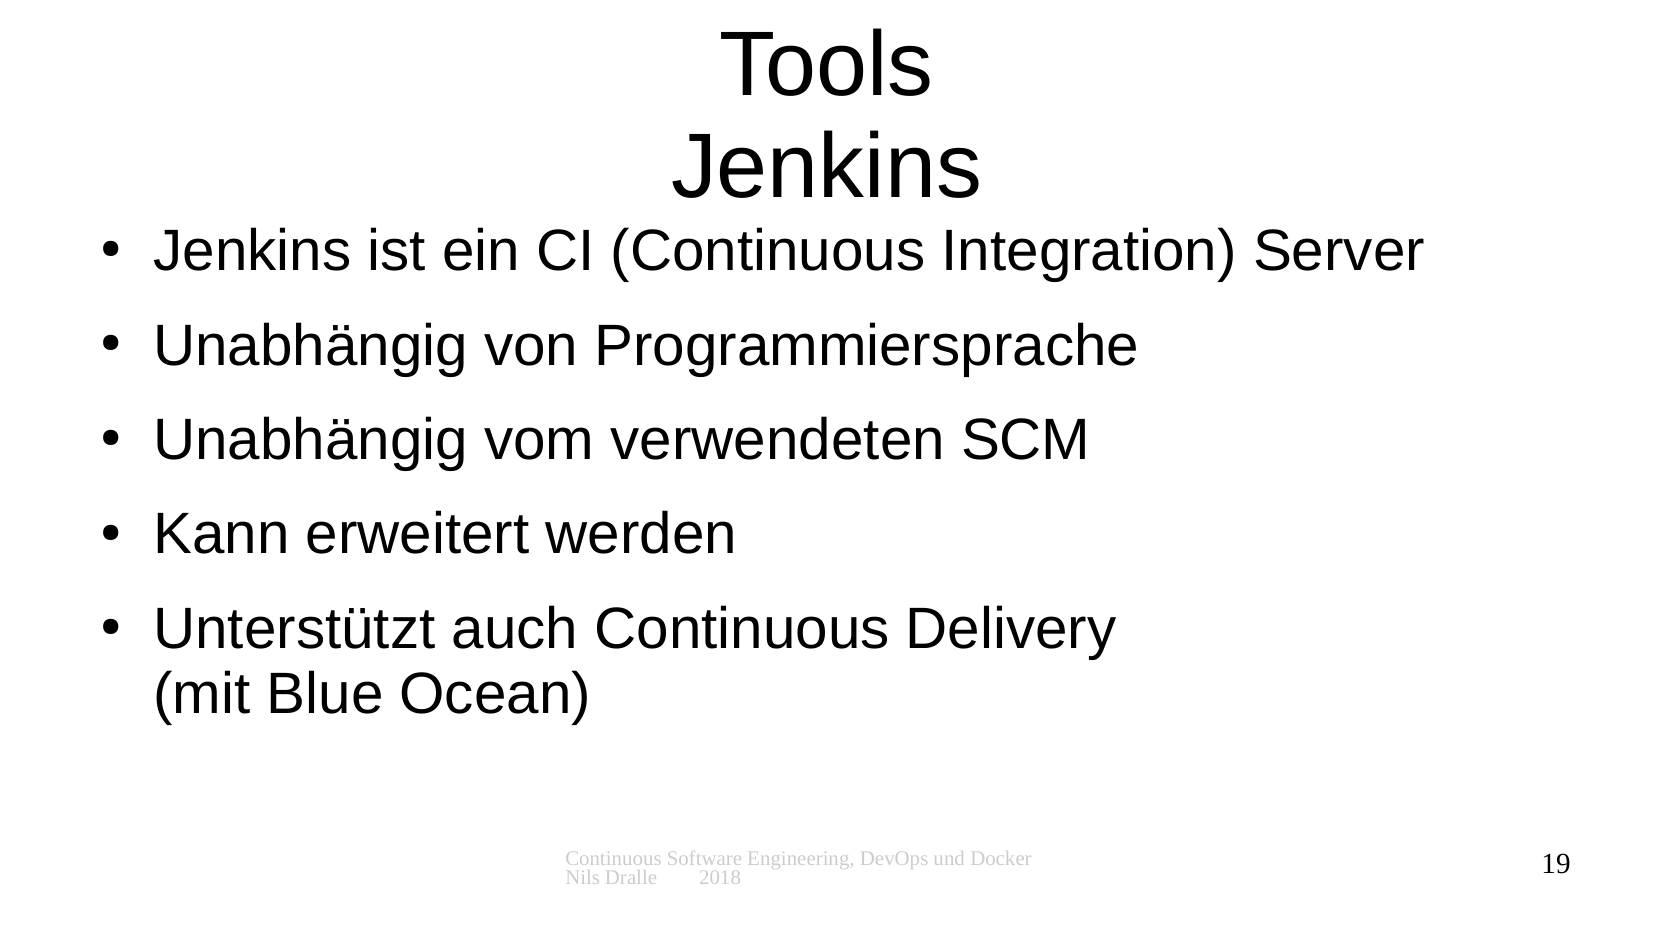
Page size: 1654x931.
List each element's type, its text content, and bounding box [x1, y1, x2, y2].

title Tools Jenkins [82, 12, 1571, 217]
list Jenkins ist ein CI (Continuous Integration) Server Unabhängig von Programmiersprache Unabhängig vom verwendeten SCM Kann erweitert werden Unterstützt auch Continuous Delivery (mit Blue Ocean) [82, 217, 1571, 758]
